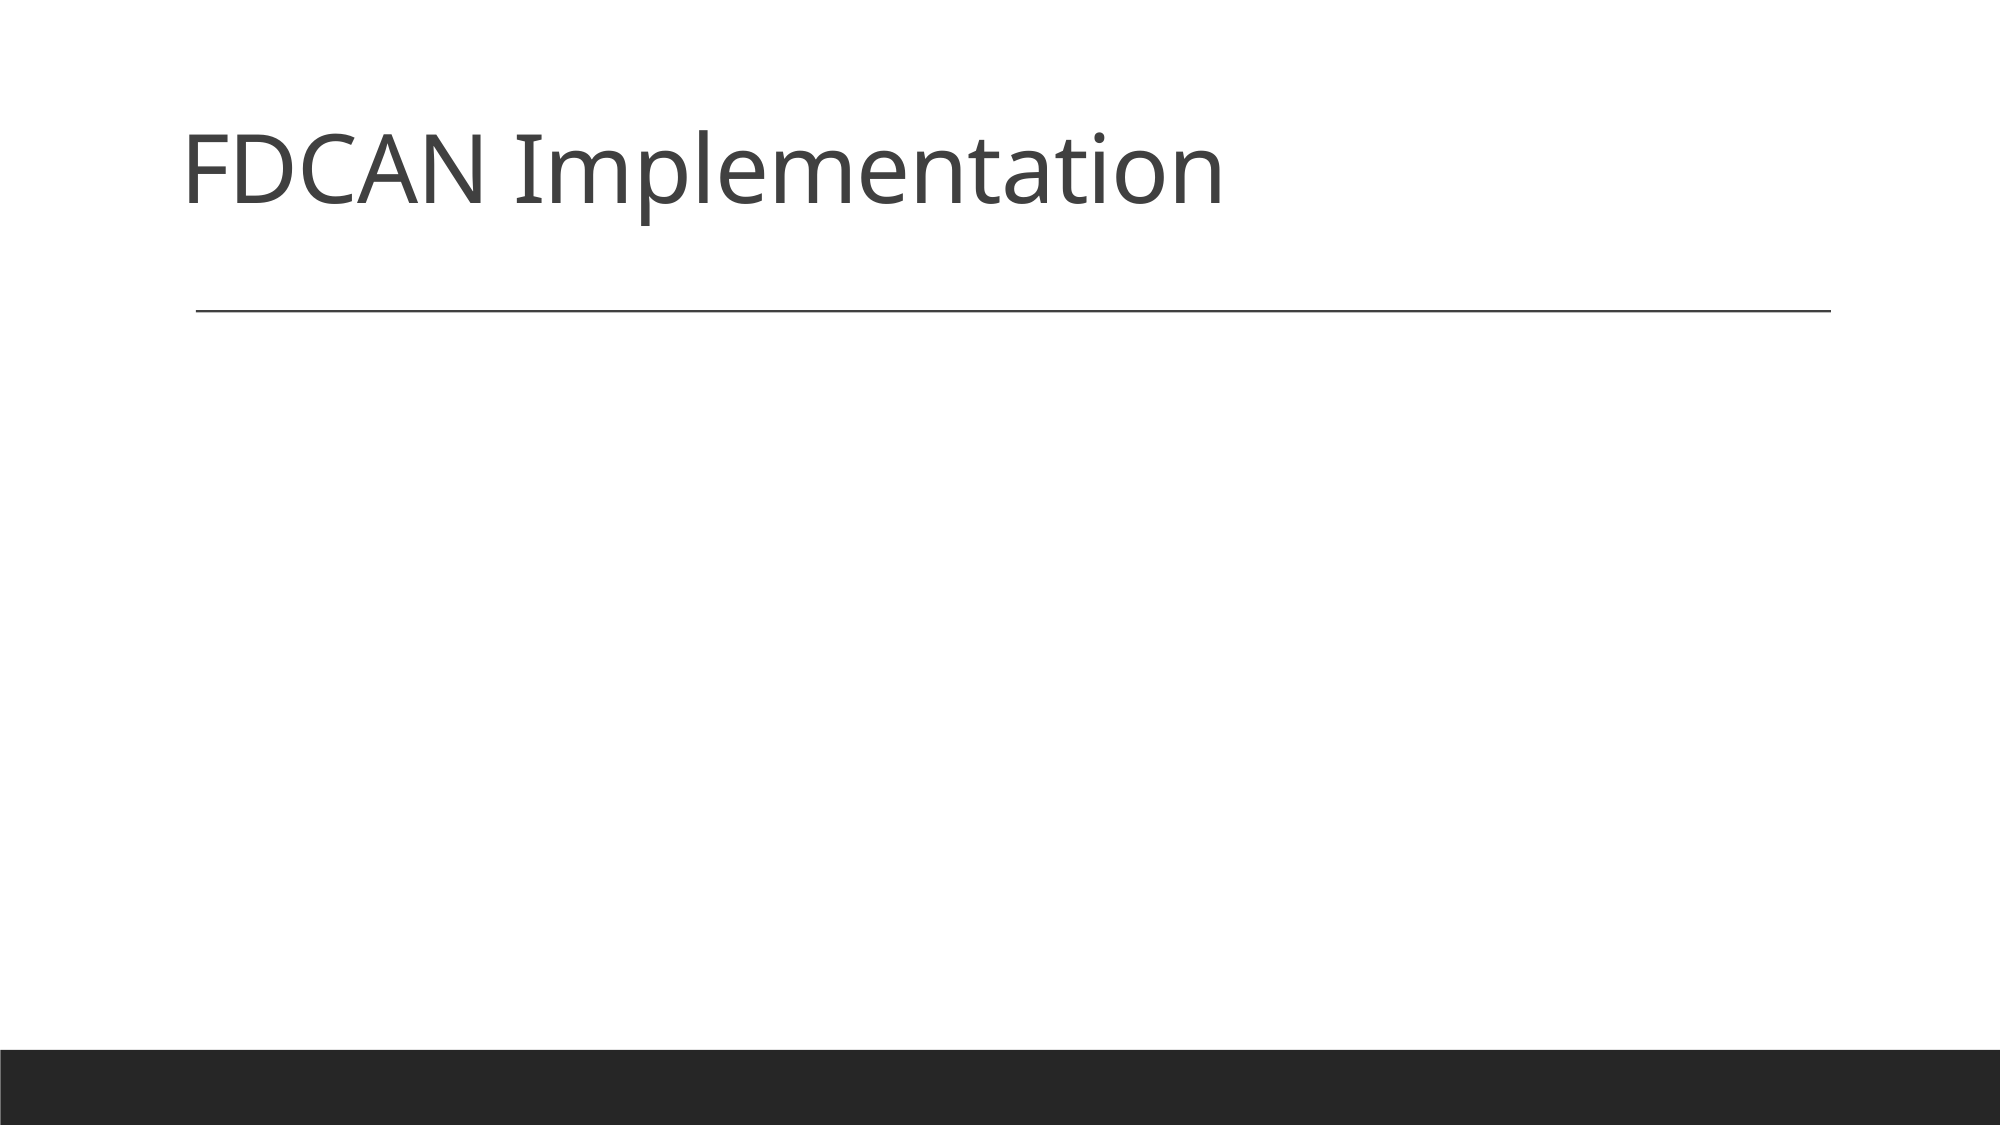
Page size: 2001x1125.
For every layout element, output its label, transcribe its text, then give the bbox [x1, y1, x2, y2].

title FDCAN Implementation [180, 47, 1830, 285]
